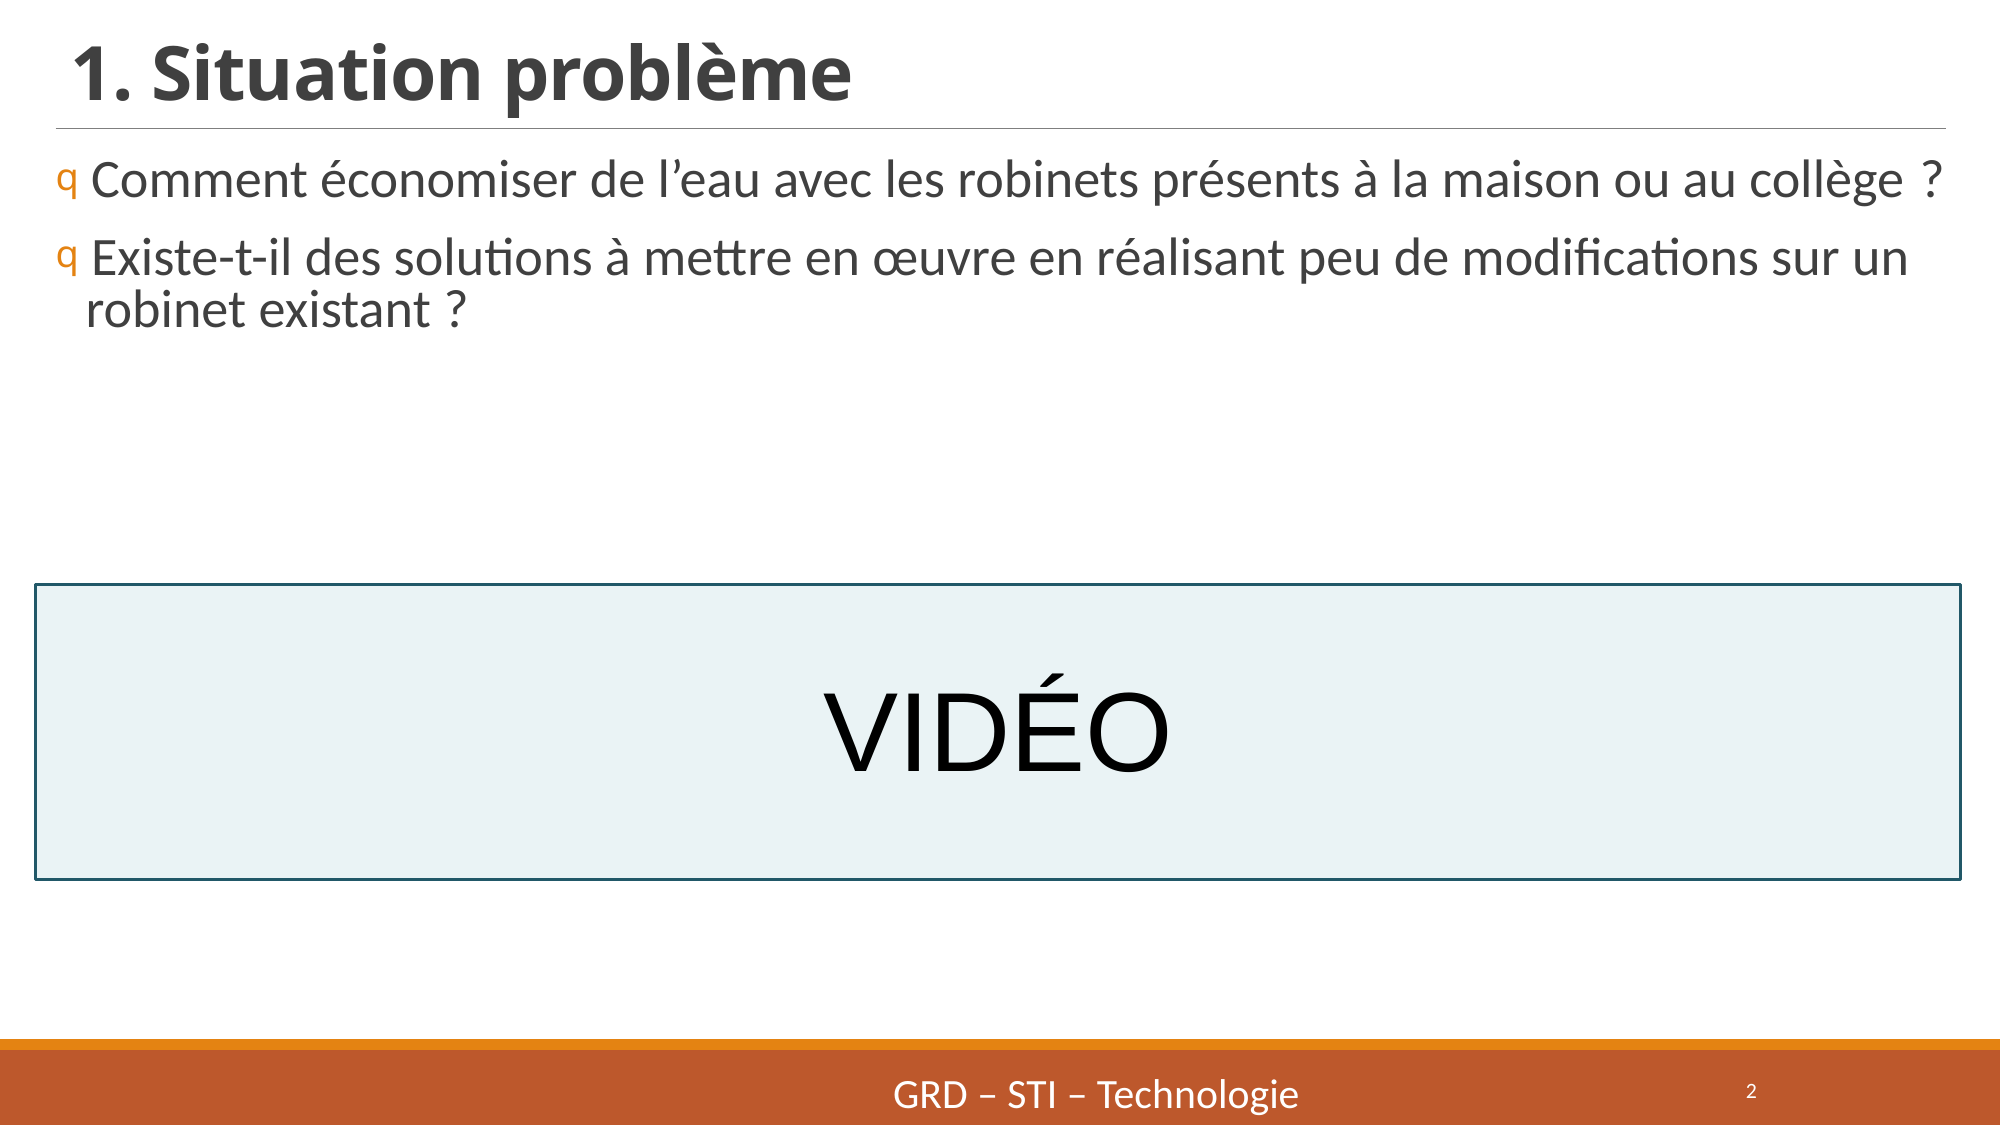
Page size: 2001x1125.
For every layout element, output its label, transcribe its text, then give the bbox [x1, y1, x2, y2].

title 1. Situation problème [55, 0, 1949, 124]
list Comment économiser de l’eau avec les robinets présents à la maison ou au collège ? Existe-t-il des solutions à mettre en œuvre en réalisant peu de modifications sur un robinet existant ? [55, 148, 1949, 556]
text_box VIDÉO [35, 584, 1961, 880]
